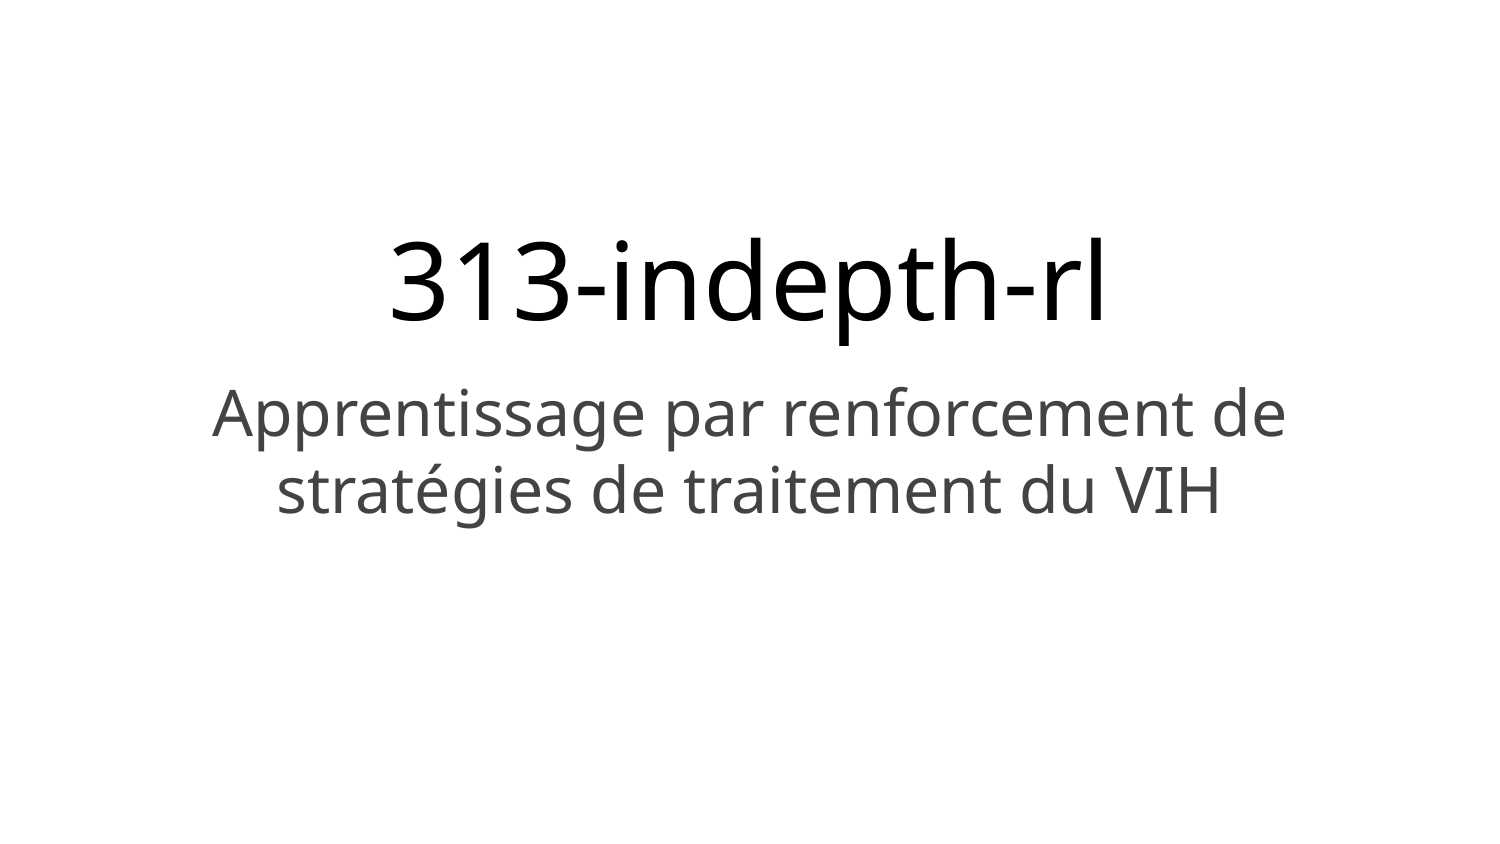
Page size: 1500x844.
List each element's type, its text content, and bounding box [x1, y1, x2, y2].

subtitle Apprentissage par renforcement de stratégies de traitement du VIH [51, 357, 1449, 488]
title 313-indepth-rl [51, 133, 1449, 357]
